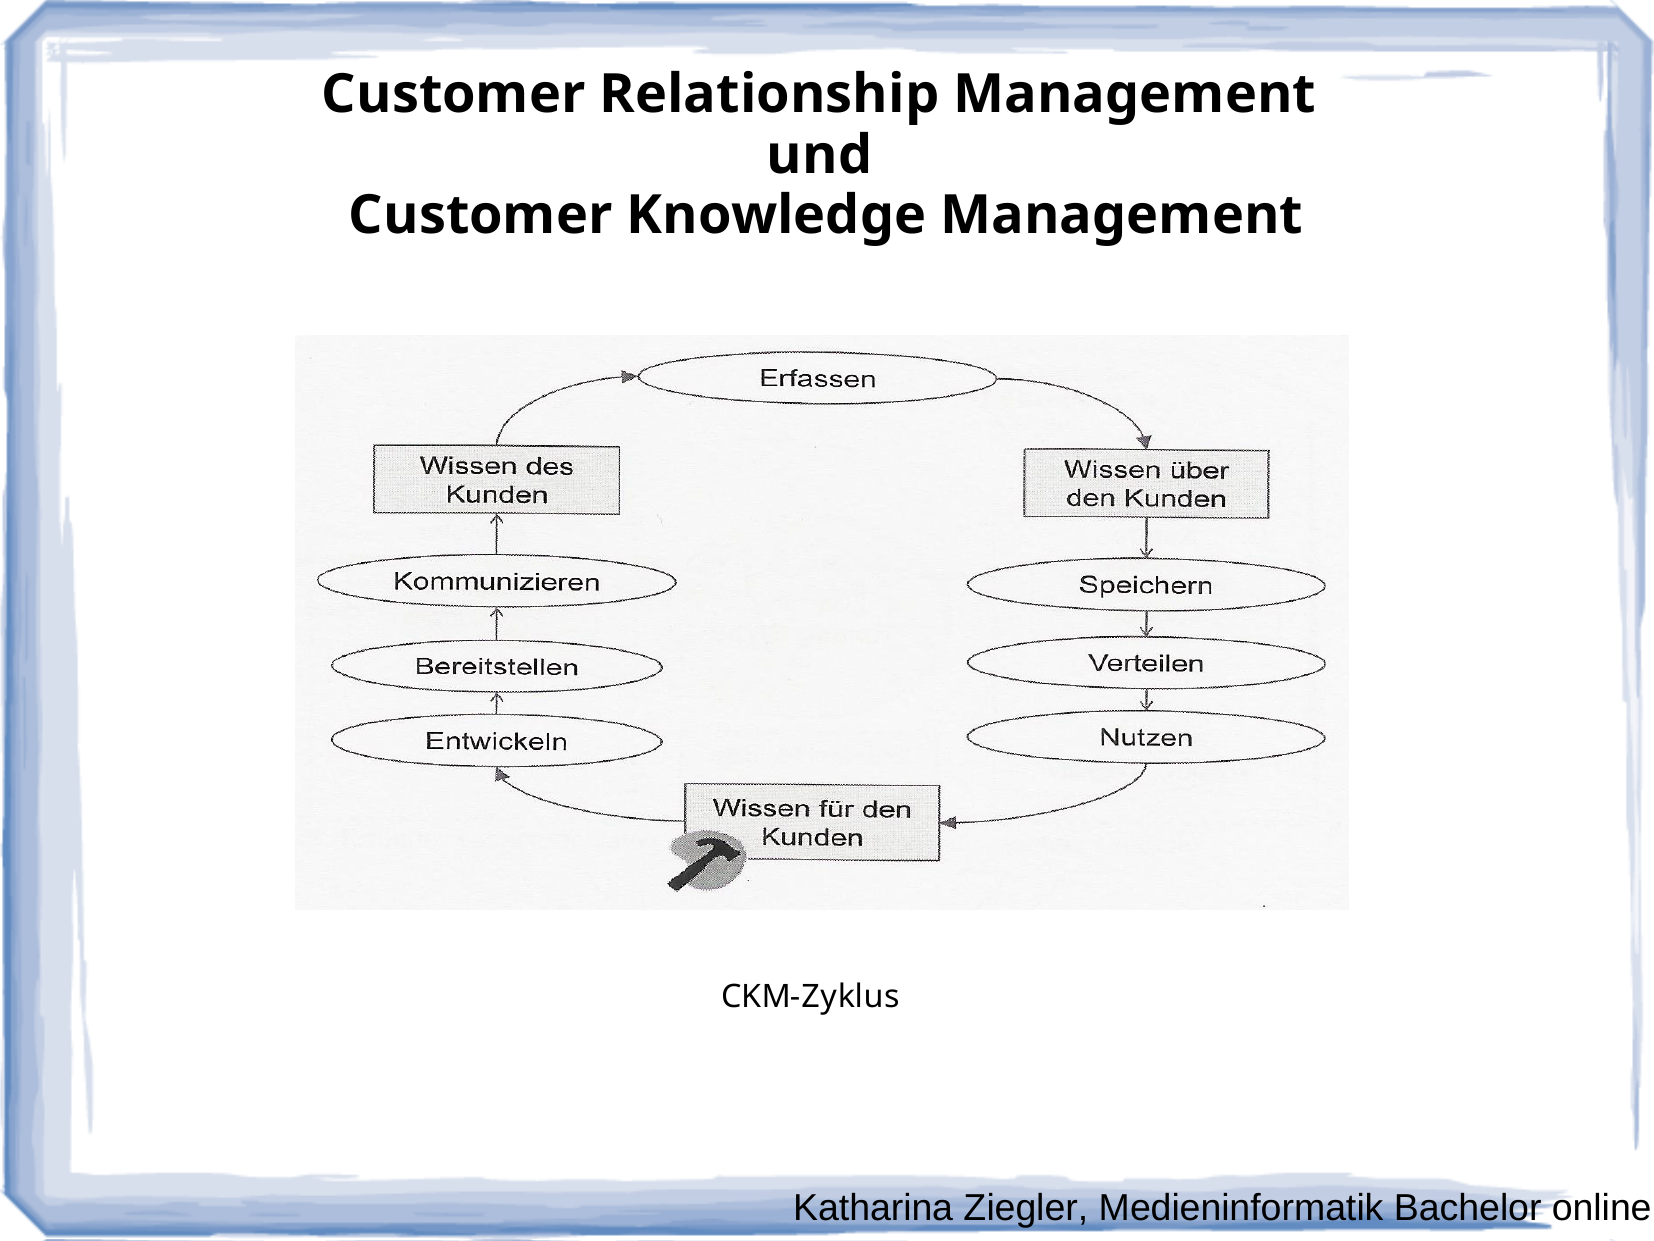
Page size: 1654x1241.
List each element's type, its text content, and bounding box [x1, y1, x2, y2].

text_box Katharina Ziegler, Medieninformatik Bachelor online [749, 1176, 1654, 1241]
title Customer Relationship Management und Customer Knowledge Management [82, 49, 1571, 257]
chart [602, 850, 1606, 1027]
picture [0, 0, 1654, 1241]
